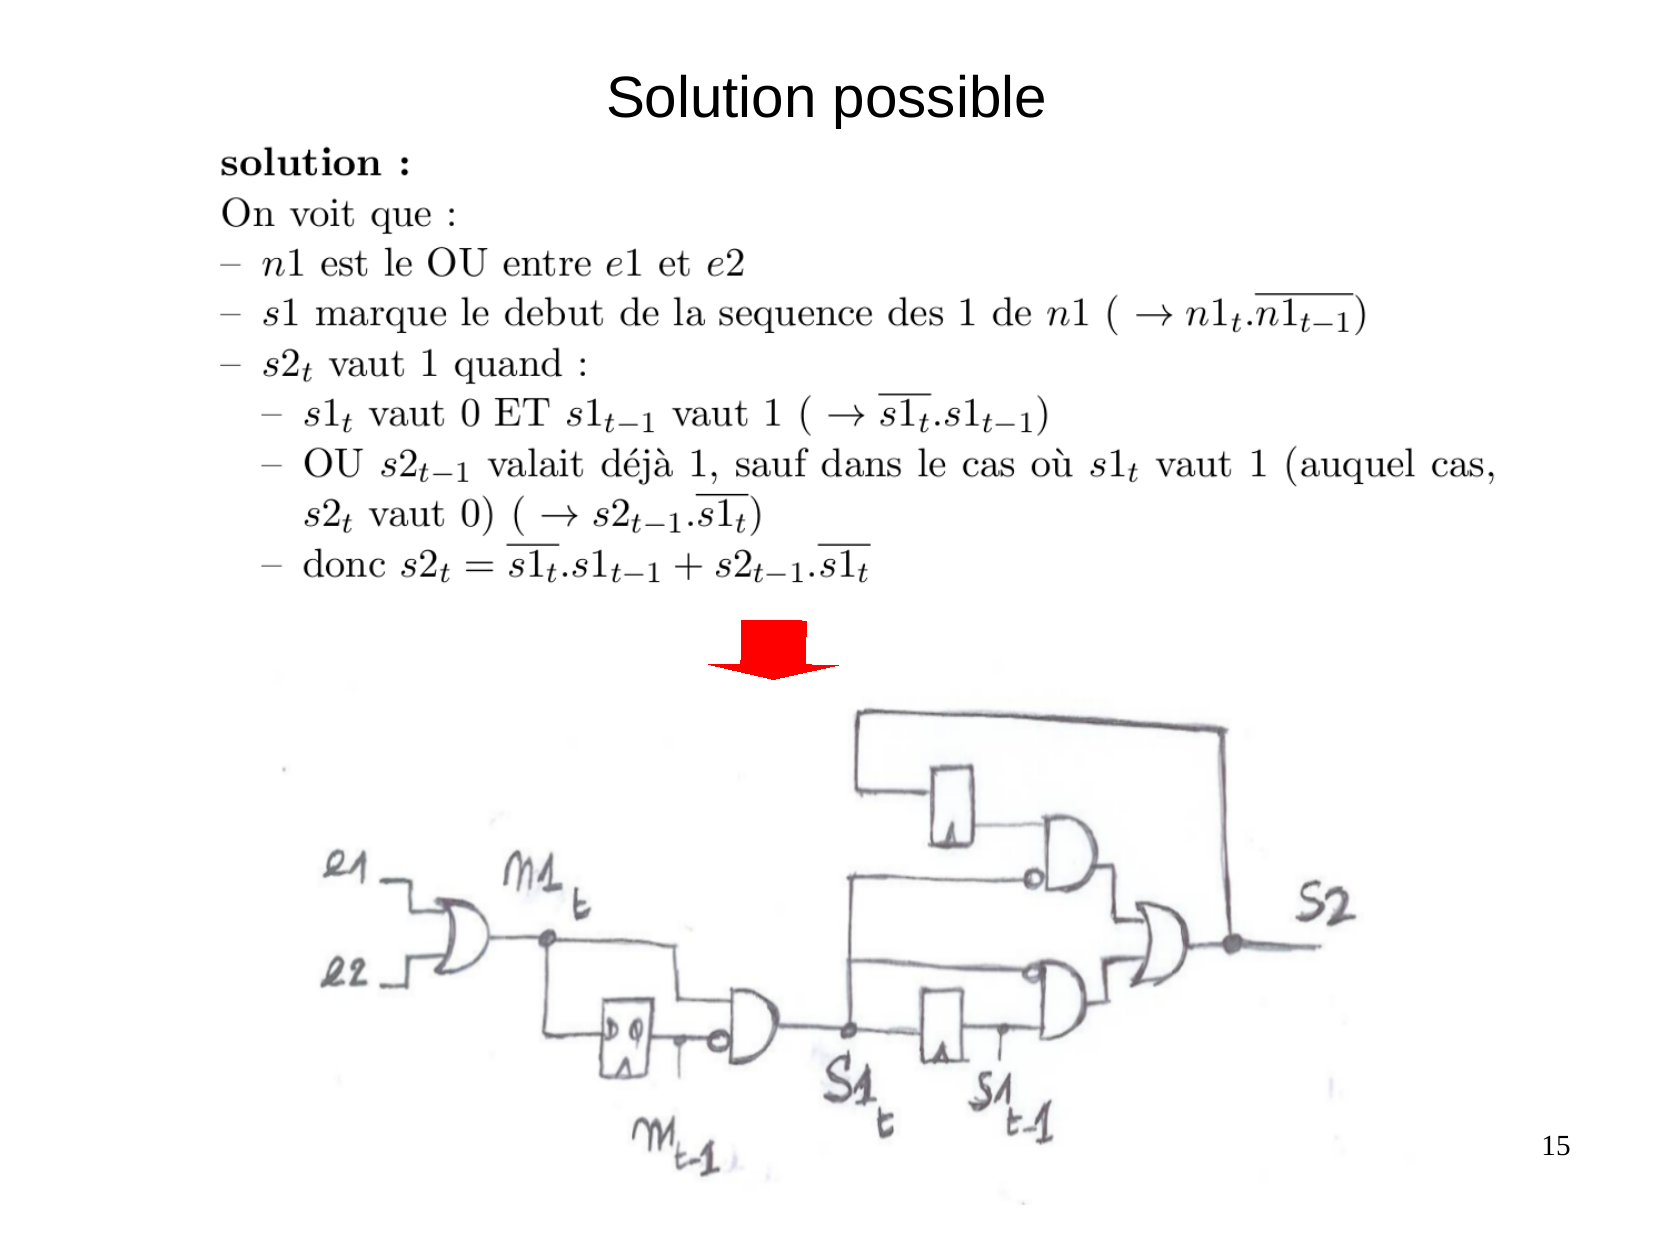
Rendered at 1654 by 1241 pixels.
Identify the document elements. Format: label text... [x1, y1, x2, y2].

title Solution possible [82, 0, 1571, 201]
text_box [708, 620, 839, 680]
picture [177, 129, 1512, 591]
picture [271, 649, 1418, 1205]
